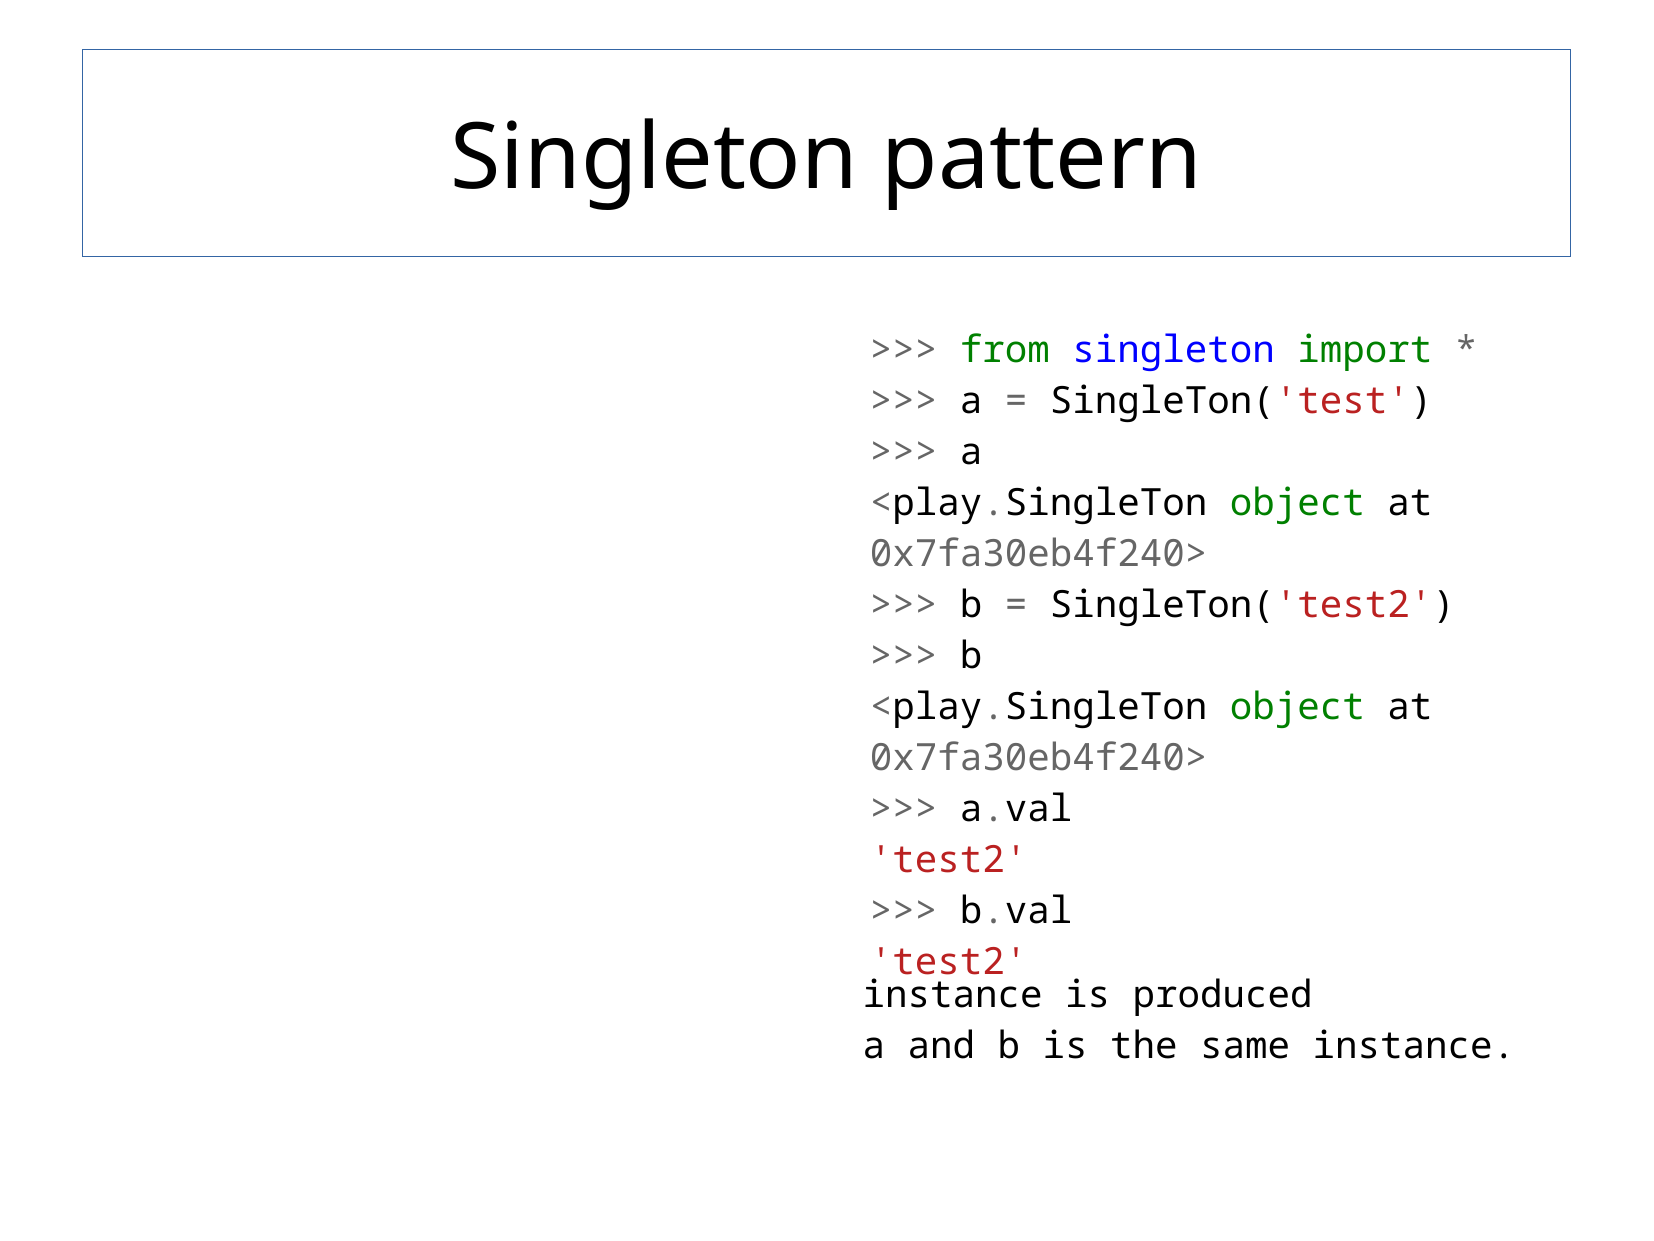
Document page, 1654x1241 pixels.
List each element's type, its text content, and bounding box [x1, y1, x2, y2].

text_box instance is produced a and b is the same instance. [847, 960, 1531, 1062]
text_box >>> from singleton import * >>> a = SingleTon('test') >>> a <play.SingleTon object at 0x7fa30eb4f240> >>> b = SingleTon('test2') >>> b <play.SingleTon object at 0x7fa30eb4f240> >>> a.val 'test2' >>> b.val 'test2' [855, 315, 1600, 912]
title Singleton pattern [82, 49, 1571, 257]
